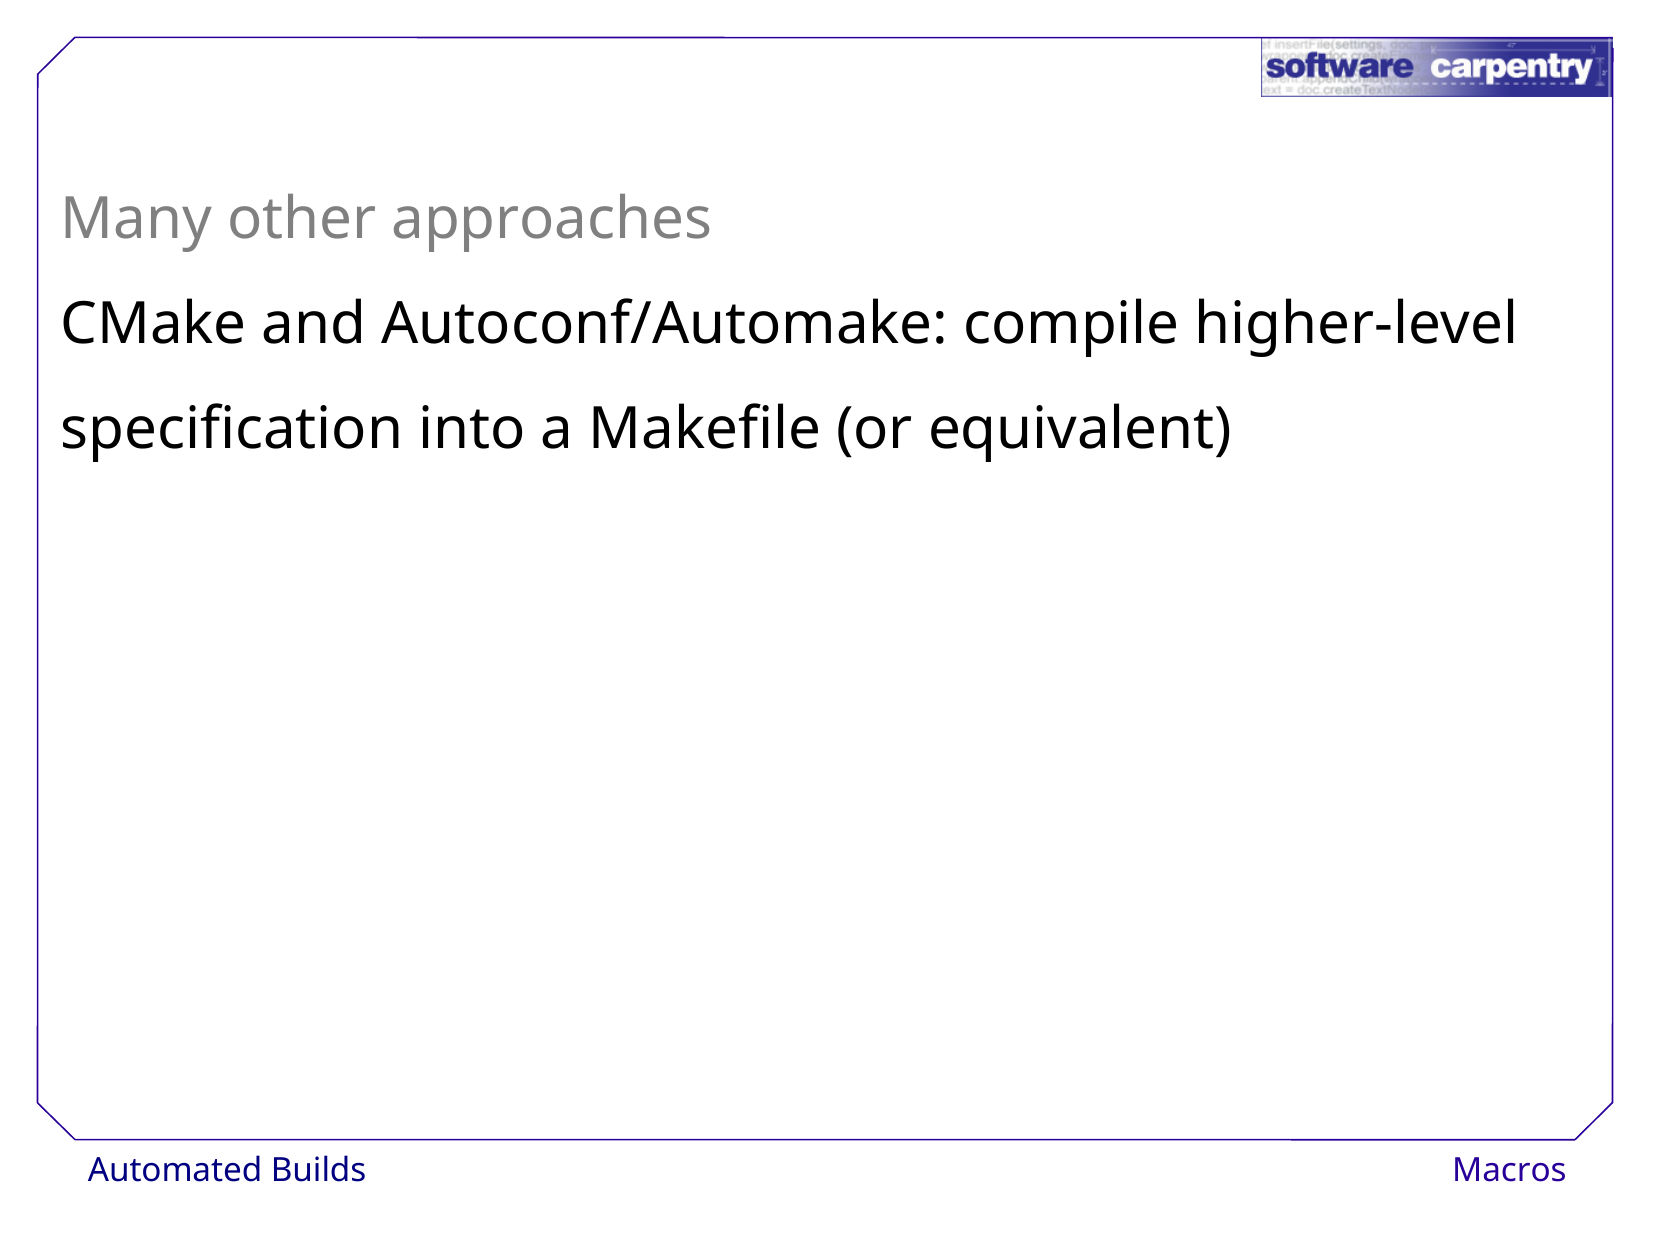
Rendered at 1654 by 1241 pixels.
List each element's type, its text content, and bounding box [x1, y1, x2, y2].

text_box Many other approaches CMake and Autoconf/Automake: compile higher-level specification into a Makefile (or equivalent) [45, 138, 1654, 469]
picture [1261, 39, 1613, 97]
